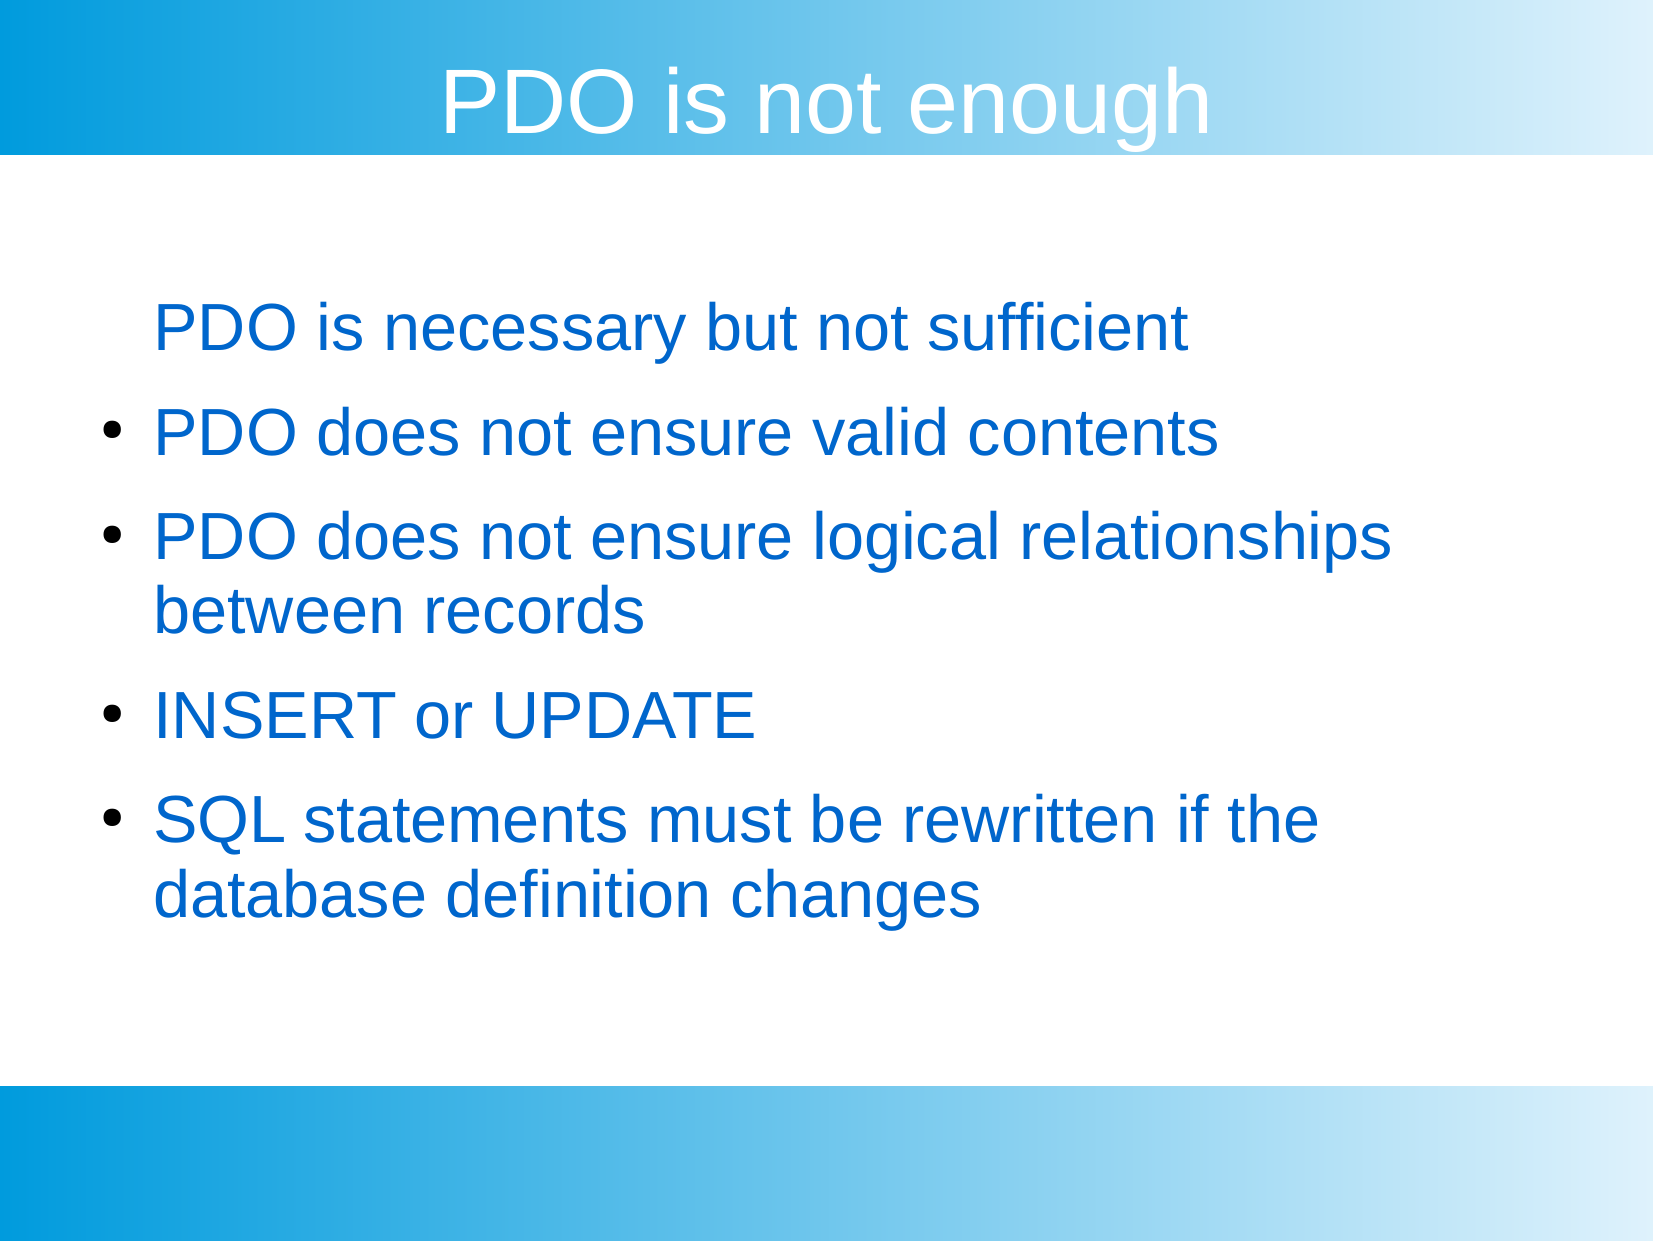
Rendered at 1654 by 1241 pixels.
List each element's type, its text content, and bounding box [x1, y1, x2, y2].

title PDO is not enough [82, 49, 1571, 155]
list PDO is necessary but not sufficient PDO does not ensure valid contents PDO does not ensure logical relationships between records INSERT or UPDATE SQL statements must be rewritten if the database definition changes [82, 290, 1571, 1010]
